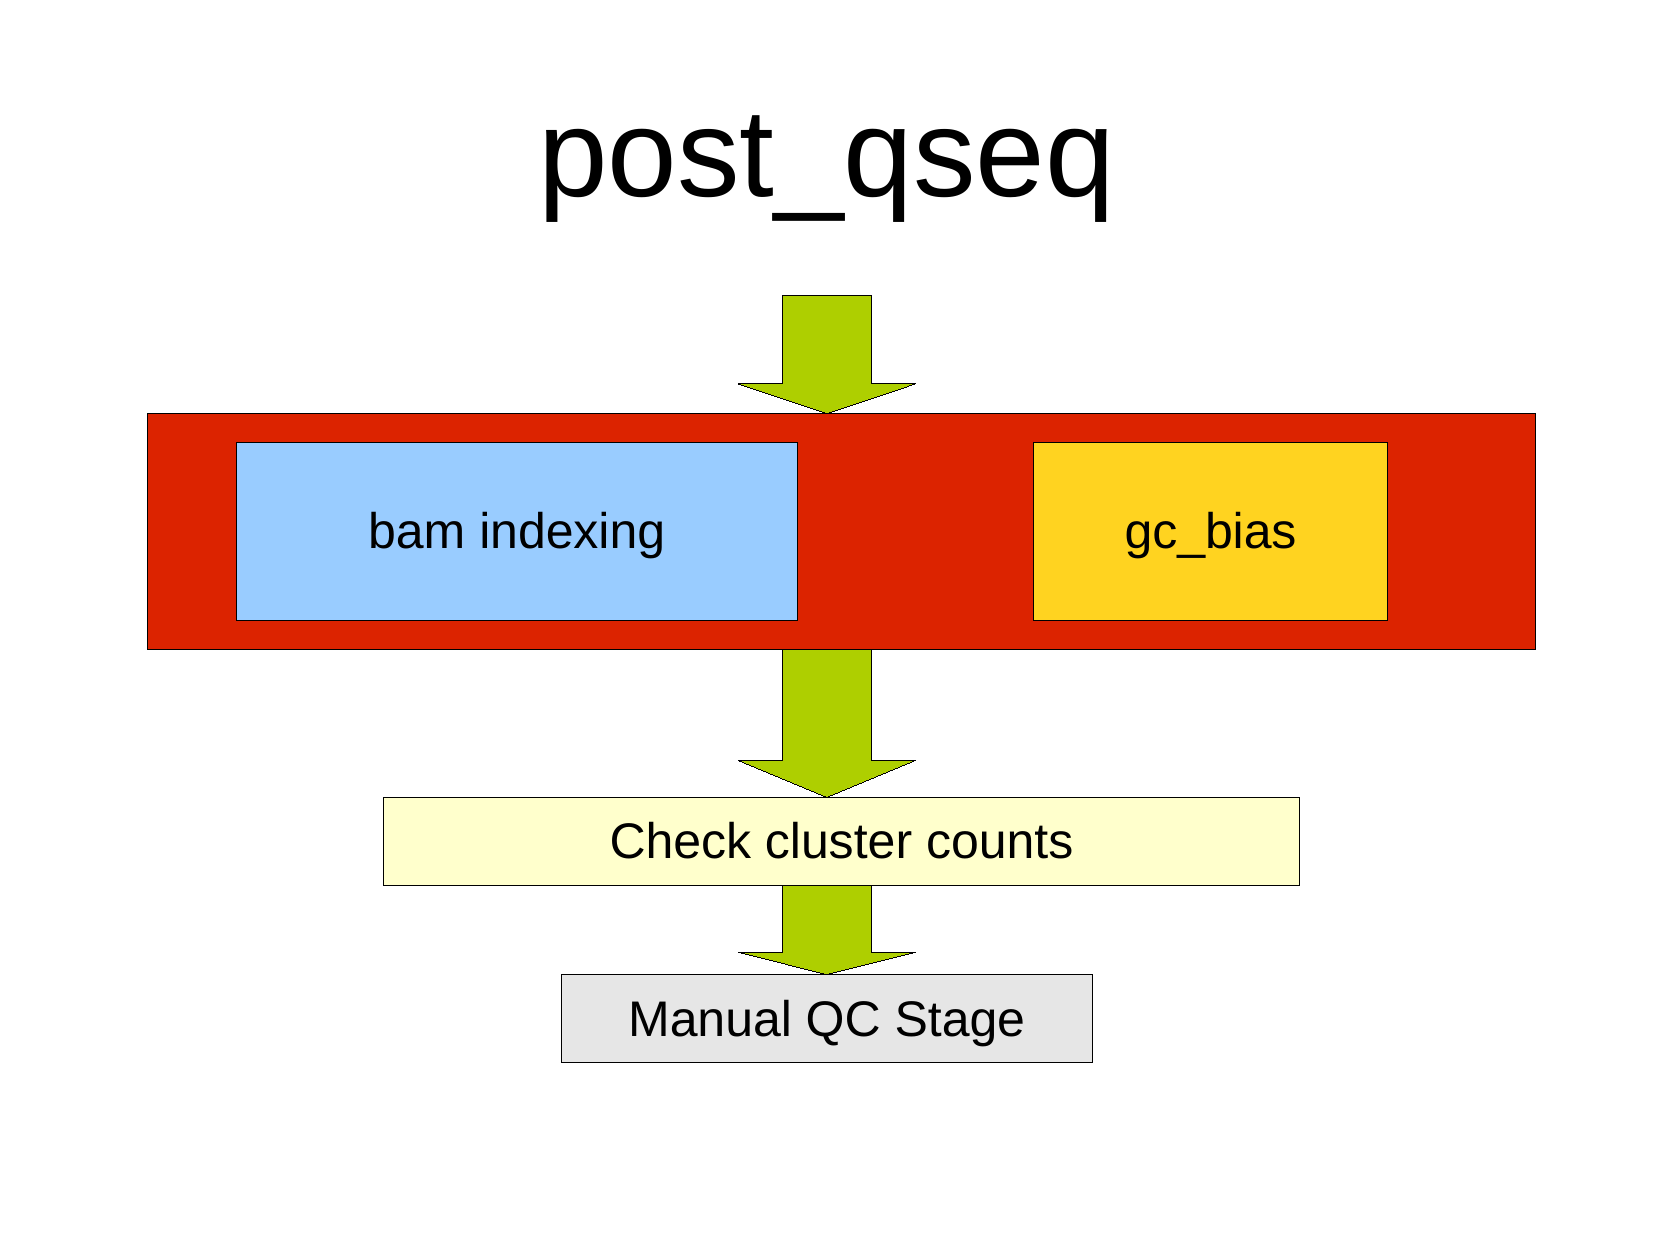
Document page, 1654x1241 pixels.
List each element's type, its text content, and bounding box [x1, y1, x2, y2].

text_box bam indexing [236, 442, 798, 621]
text_box gc_bias [1033, 442, 1388, 621]
text_box [147, 295, 1536, 797]
title post_qseq [82, 56, 1571, 250]
text_box Manual QC Stage [561, 974, 1093, 1063]
text_box Check cluster counts [383, 797, 1300, 886]
text_box [738, 886, 916, 974]
